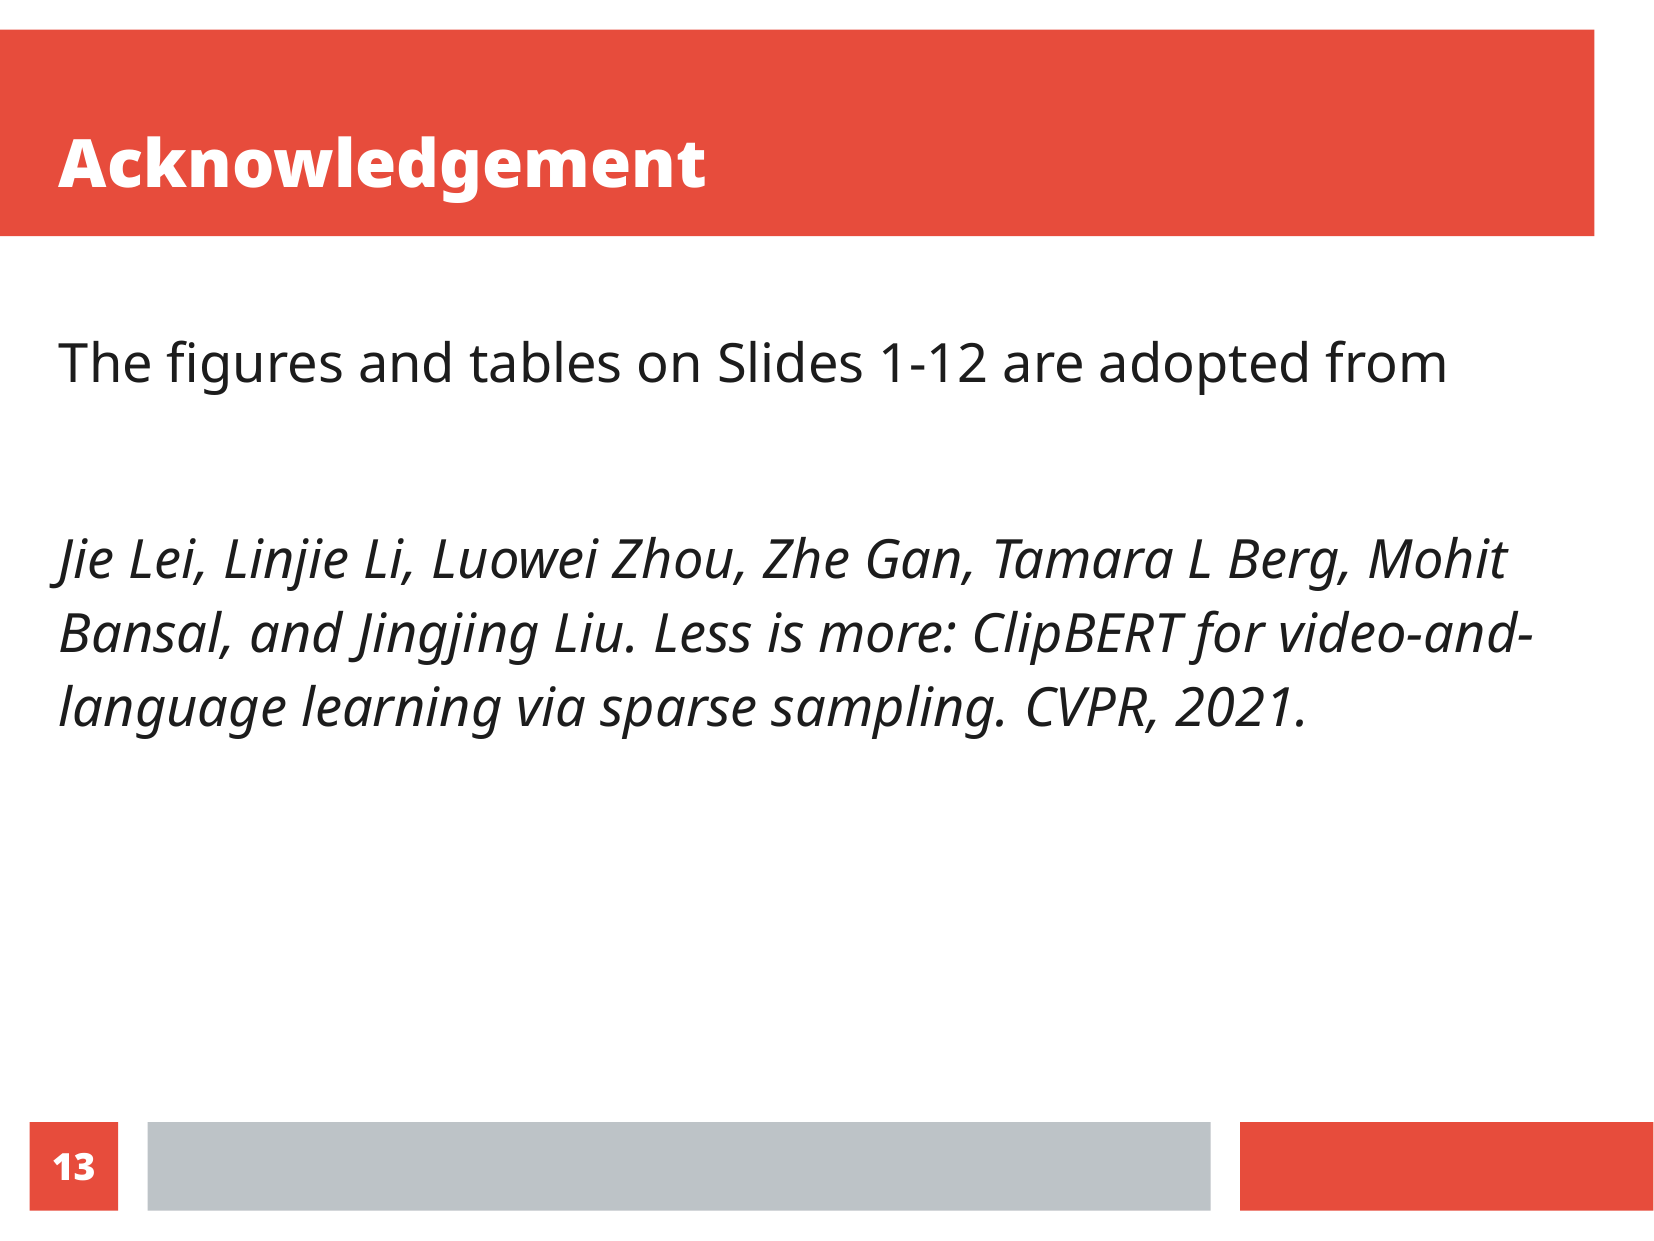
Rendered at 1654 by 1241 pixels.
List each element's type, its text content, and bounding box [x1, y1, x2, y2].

list The figures and tables on Slides 1-12 are adopted from Jie Lei, Linjie Li, Luowei Zhou, Zhe Gan, Tamara L Berg, Mohit Bansal, and Jingjing Liu. Less is more: ClipBERT for video-and-language learning via sparse sampling. CVPR, 2021. [59, 324, 1565, 1093]
title Acknowledgement [59, 59, 1595, 207]
